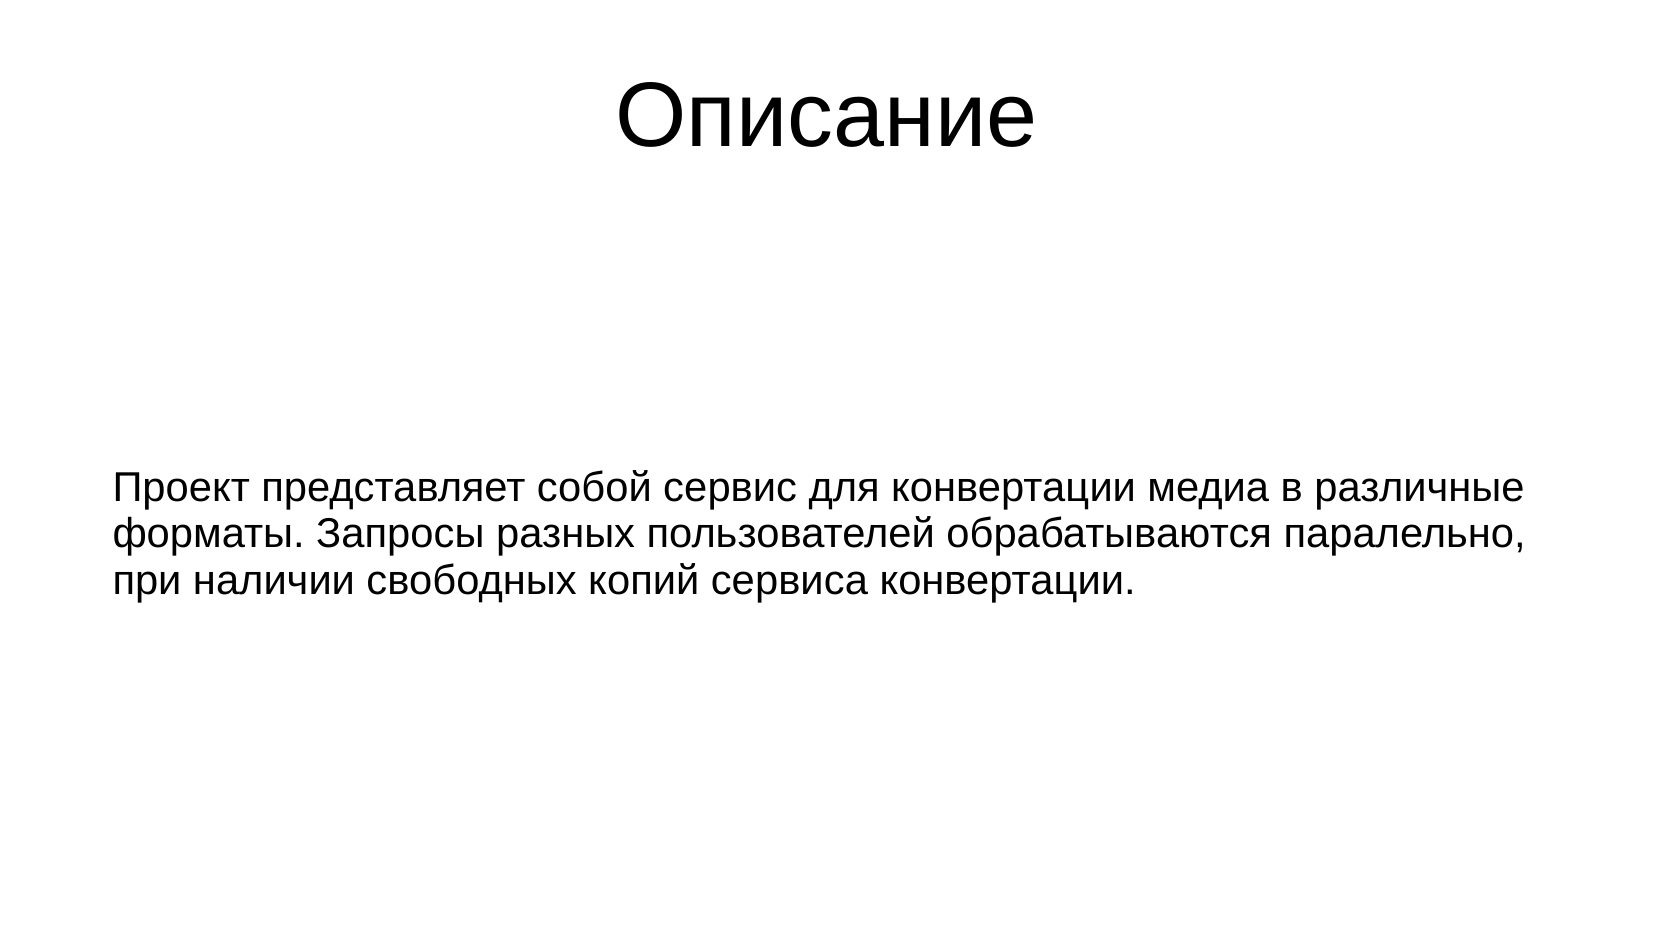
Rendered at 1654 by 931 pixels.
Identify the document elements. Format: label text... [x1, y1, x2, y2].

subtitle Проект представляет собой сервис для конвертации медиа в различные форматы. Запросы разных пользователей обрабатываются паралельно, при наличии свободных копий сервиса конвертации. [112, 192, 1605, 875]
title Описание [82, 37, 1571, 193]
